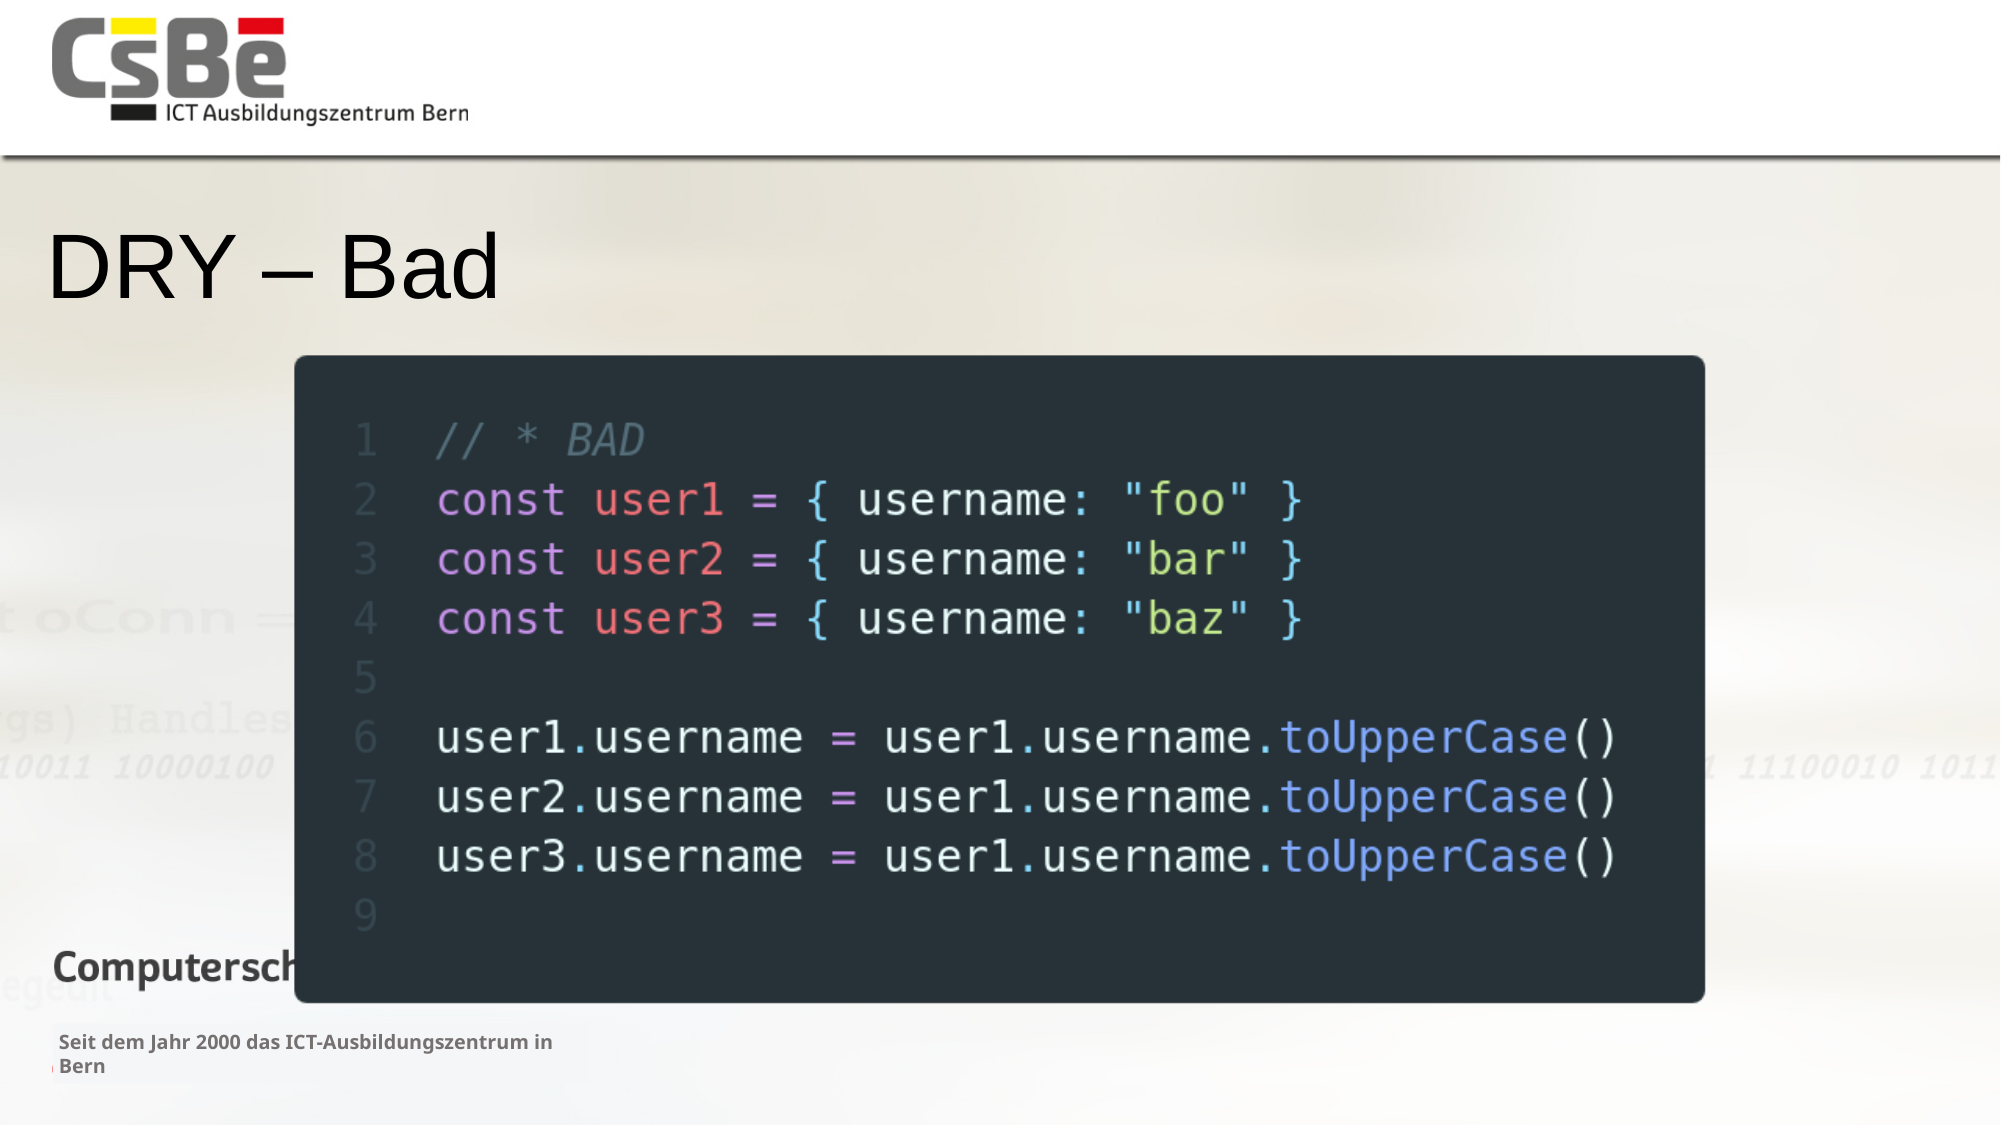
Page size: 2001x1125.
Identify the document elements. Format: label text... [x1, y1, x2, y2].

list DRY – Bad [46, 206, 1920, 355]
picture [0, 0, 2001, 1125]
